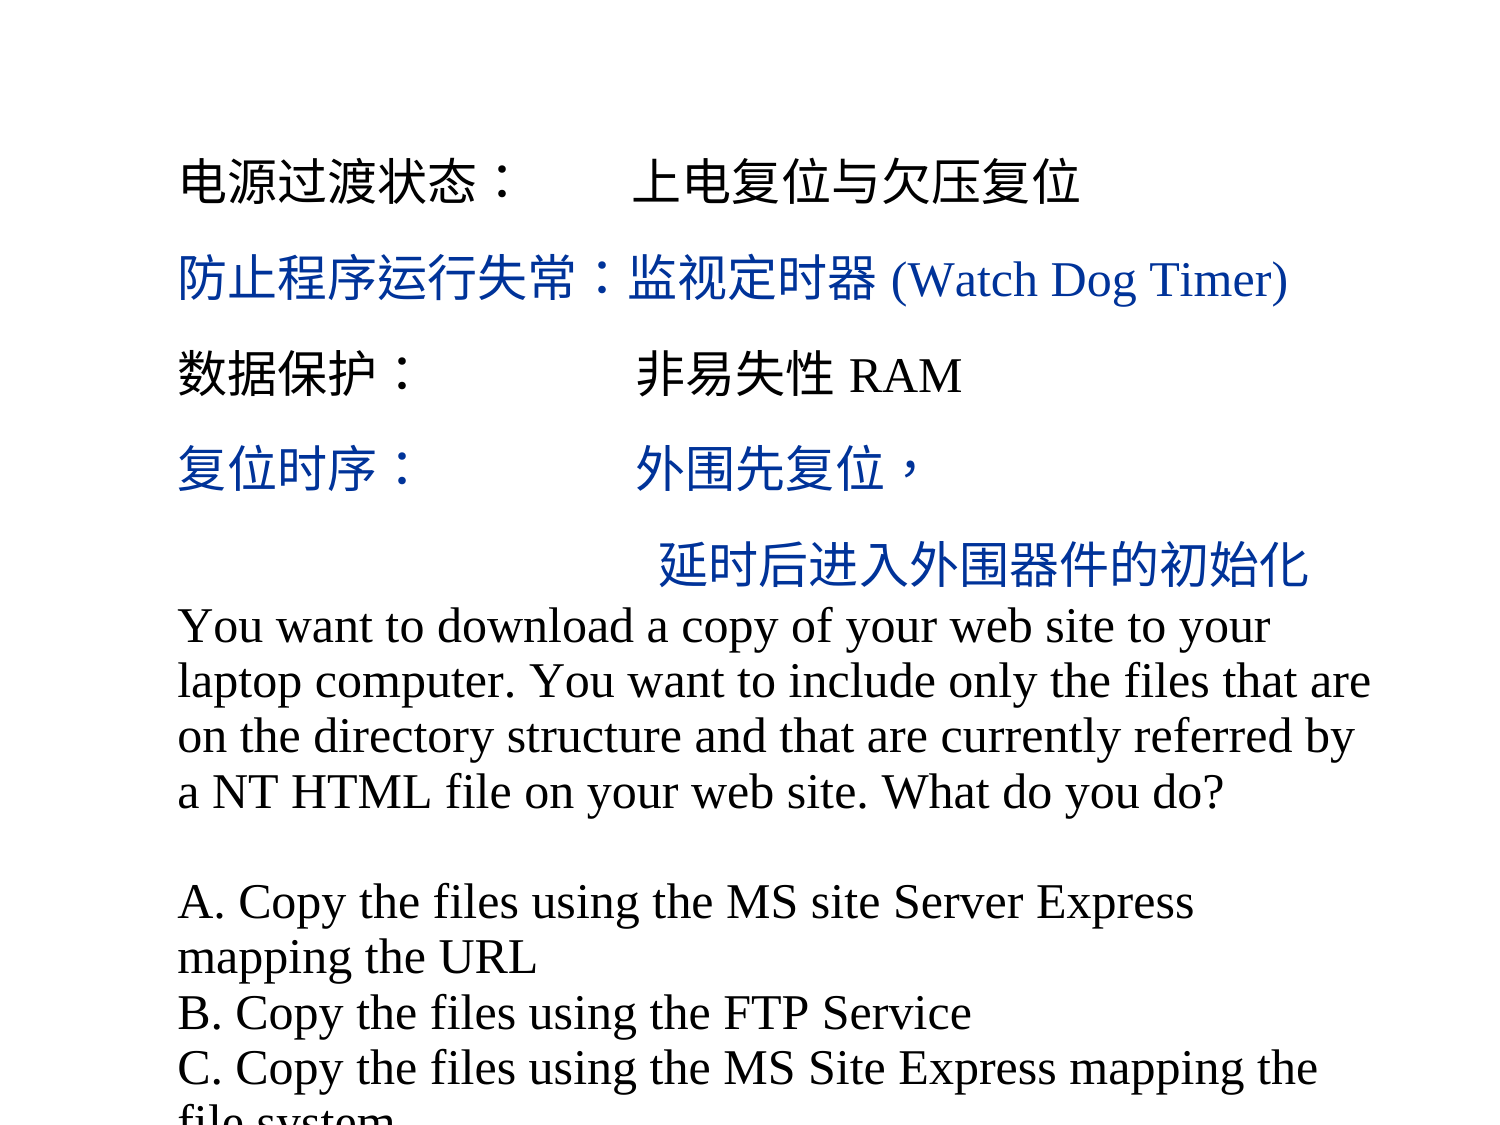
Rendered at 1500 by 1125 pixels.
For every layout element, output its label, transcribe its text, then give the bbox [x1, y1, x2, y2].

text_box 电源过渡状态： 上电复位与欠压复位 防止程序运行失常：监视定时器(Watch Dog Timer) 数据保护： 非易失性RAM 复位时序： 外围先复位， 延时后进入外围器件的初始化 You want to download a copy of your web site to your laptop computer. You want to include only the files that are on the directory structure and that are currently referred by a NT HTML file on your web site. What do you do? A. Copy the files using the MS site Server Express mapping the URL B. Copy the files using the FTP Service C. Copy the files using the MS Site Express mapping the file system [162, 112, 1388, 1125]
